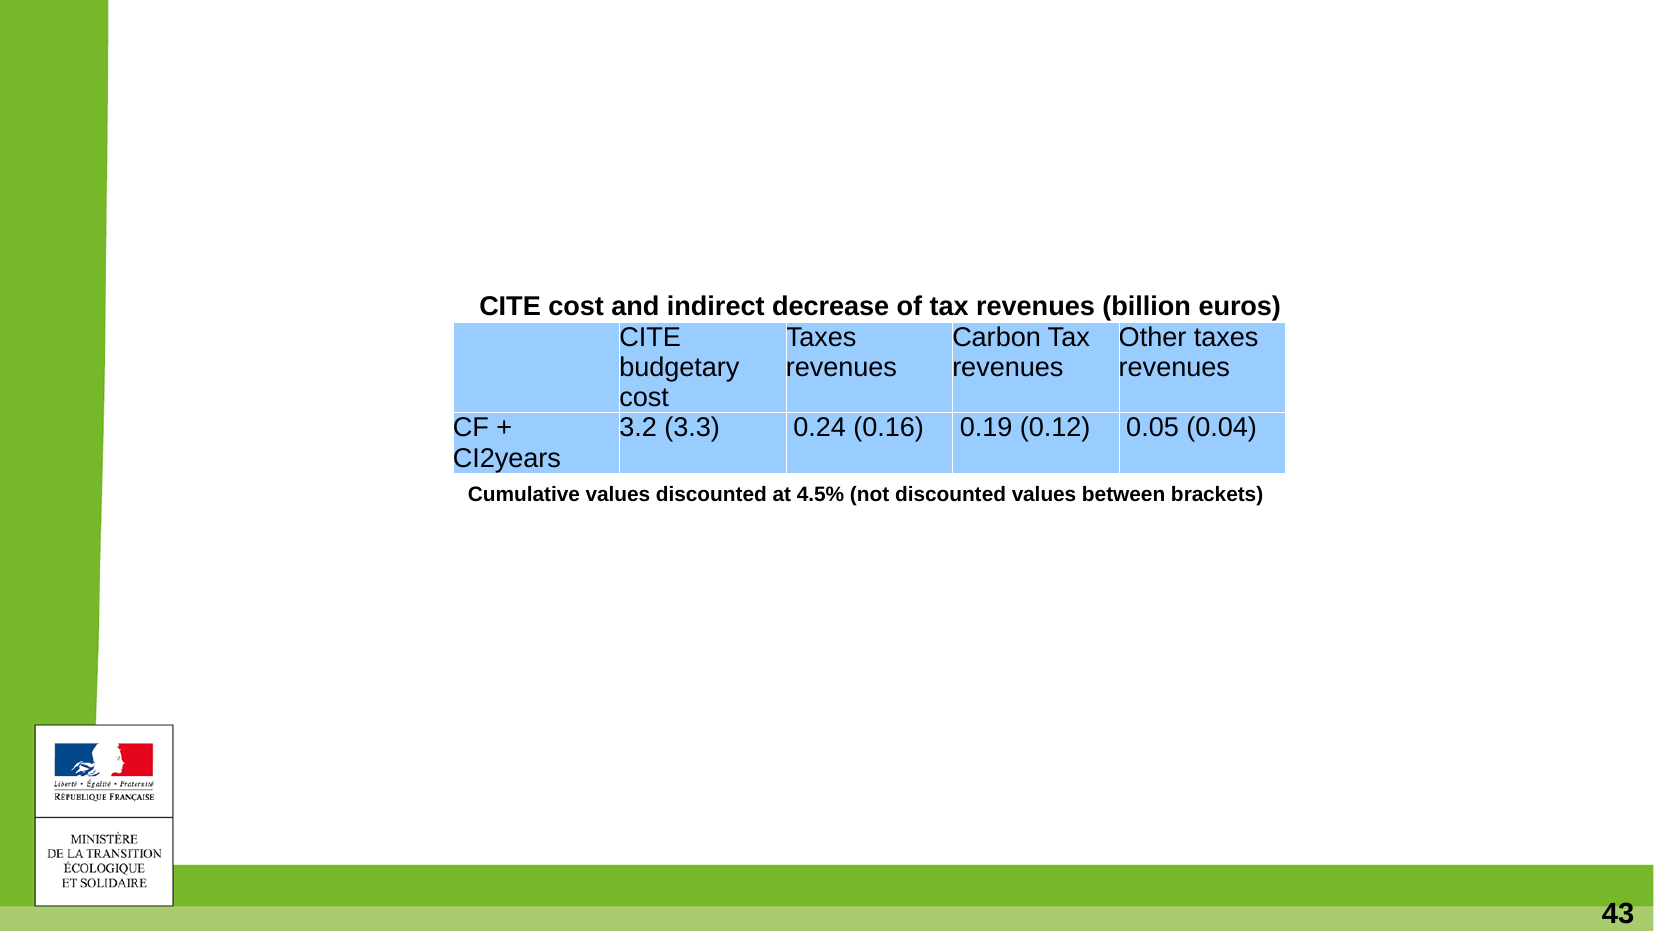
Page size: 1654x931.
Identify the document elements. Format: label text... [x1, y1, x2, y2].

table_cell 0.05 (0.04) [1120, 413, 1285, 473]
table_cell 0.19 (0.12) [953, 413, 1119, 473]
table_cell 0.24 (0.16) [787, 413, 952, 473]
picture [0, 0, 1654, 931]
table_header Carbon Tax revenues [953, 352, 1119, 412]
table_cell 3.2 (3.3) [620, 413, 786, 473]
table_header CITE budgetary cost [620, 352, 786, 412]
table_header [454, 352, 619, 412]
table_cell CF + CI2years [454, 413, 619, 473]
table_header Other taxes revenues [1120, 352, 1285, 412]
table_header Taxes revenues [787, 352, 952, 412]
text_box Cumulative values discounted at 4.5% (not discounted values between brackets) [397, 482, 1300, 544]
text_box CITE cost and indirect decrease of tax revenues (billion euros) [408, 290, 1312, 352]
